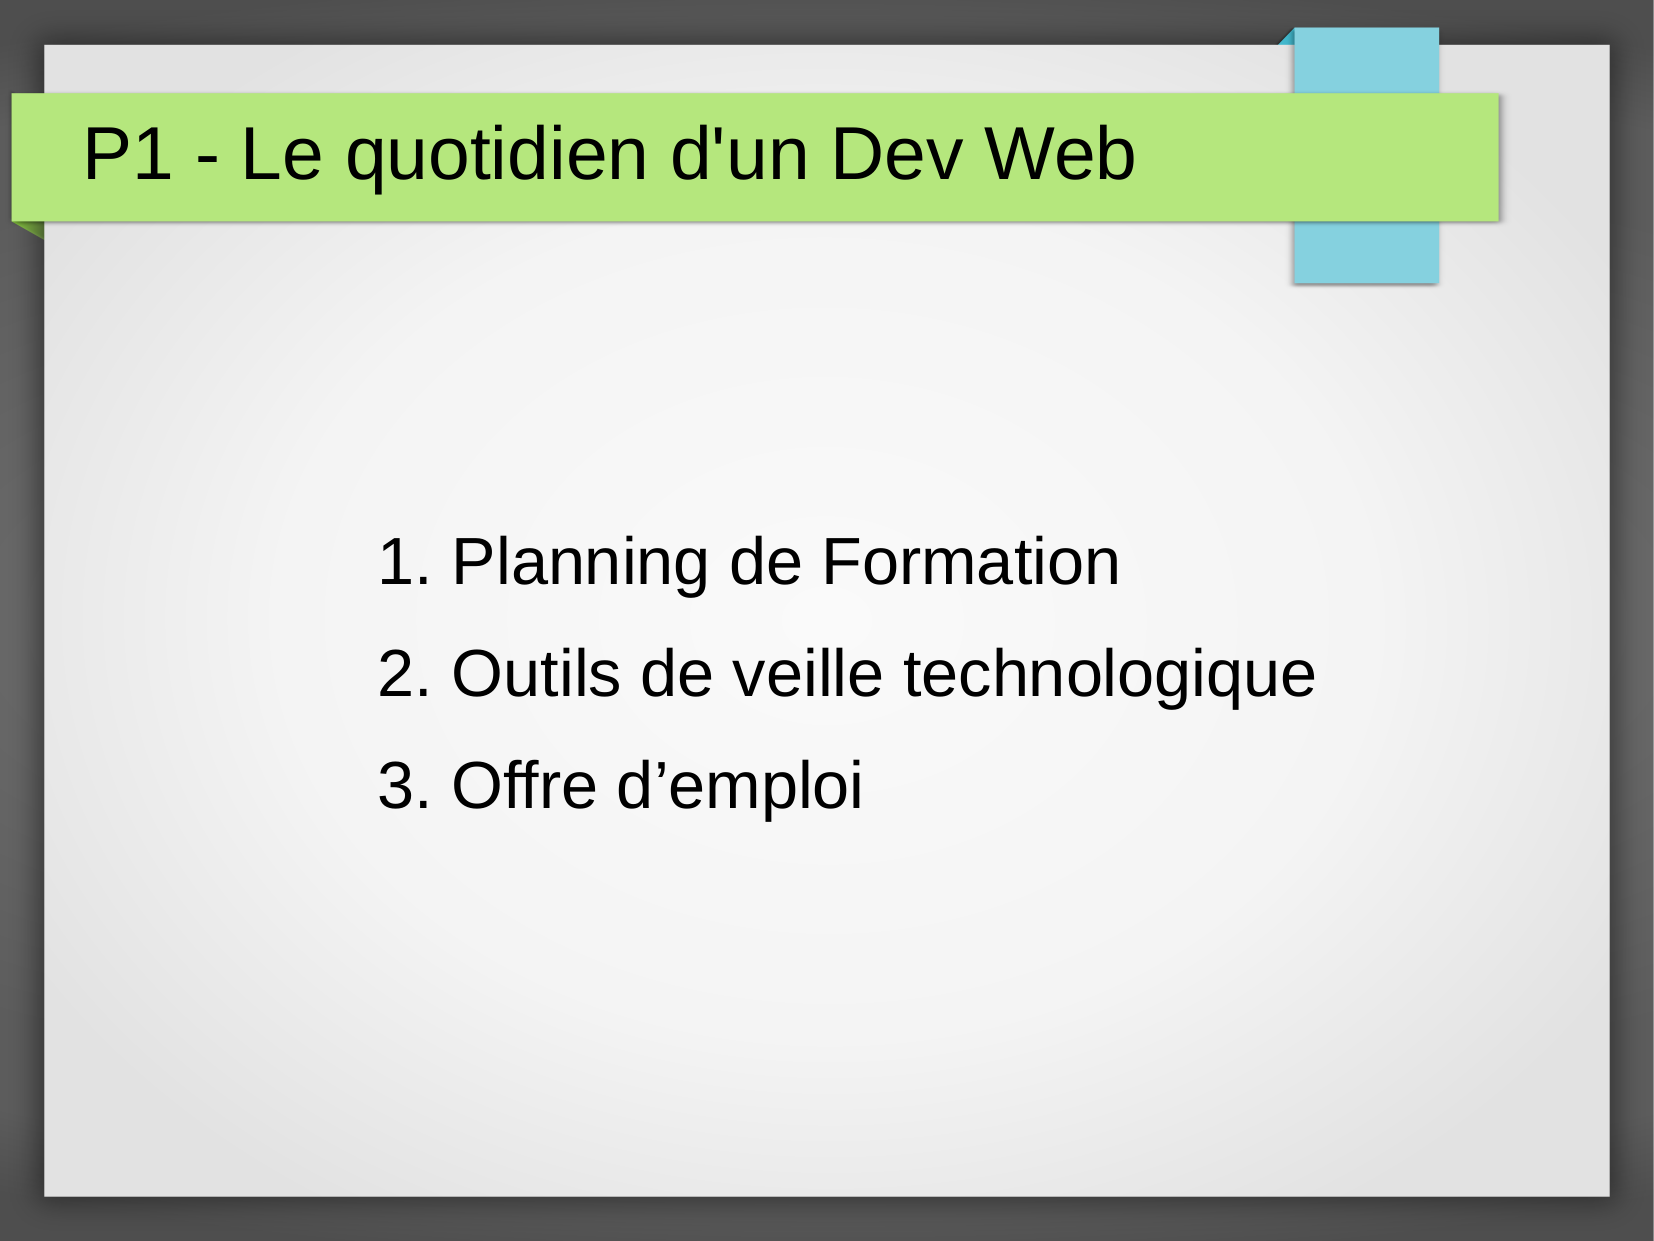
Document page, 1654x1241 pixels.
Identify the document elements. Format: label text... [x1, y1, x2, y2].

subtitle Planning de Formation Outils de veille technologique Offre d’emploi [82, 295, 1571, 1015]
title P1 - Le quotidien d'un Dev Web [82, 94, 1264, 213]
picture [0, 0, 1654, 1241]
